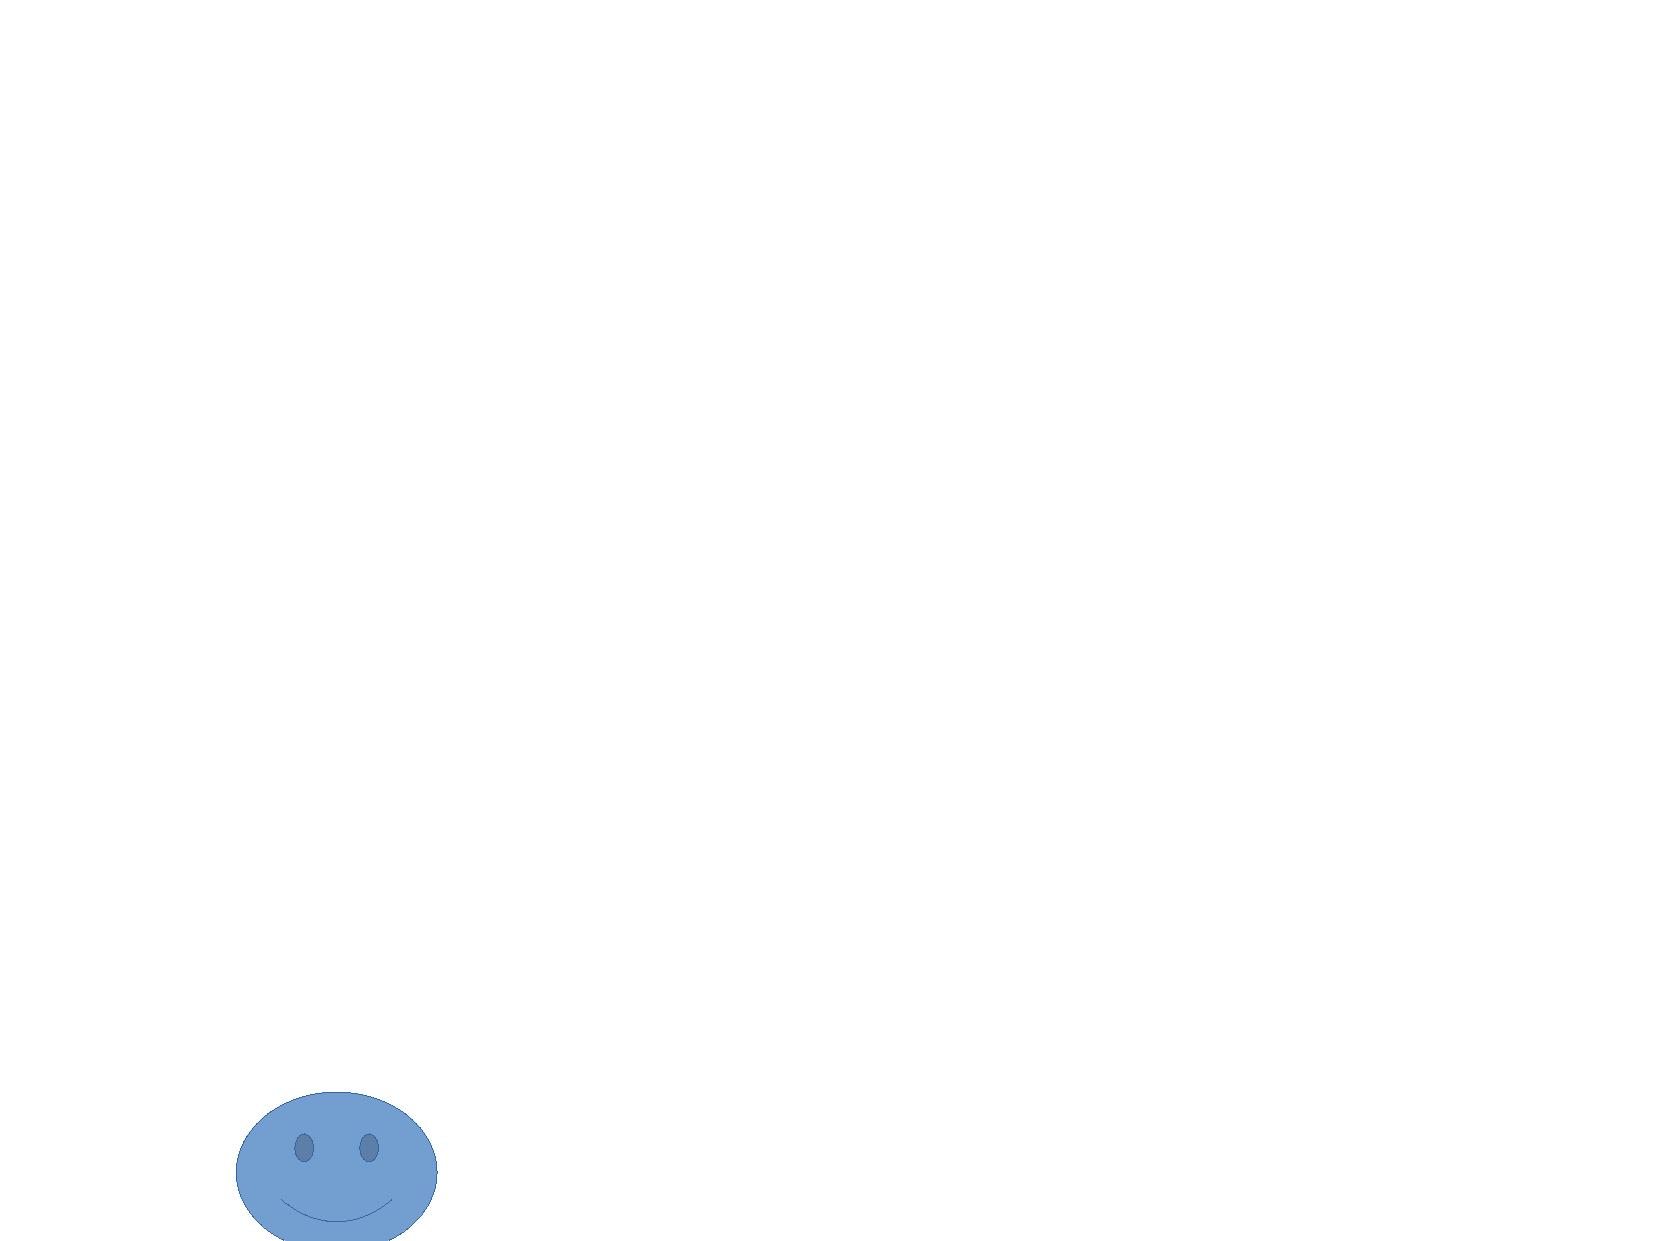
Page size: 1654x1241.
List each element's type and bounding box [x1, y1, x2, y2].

text_box [236, 1092, 438, 1241]
